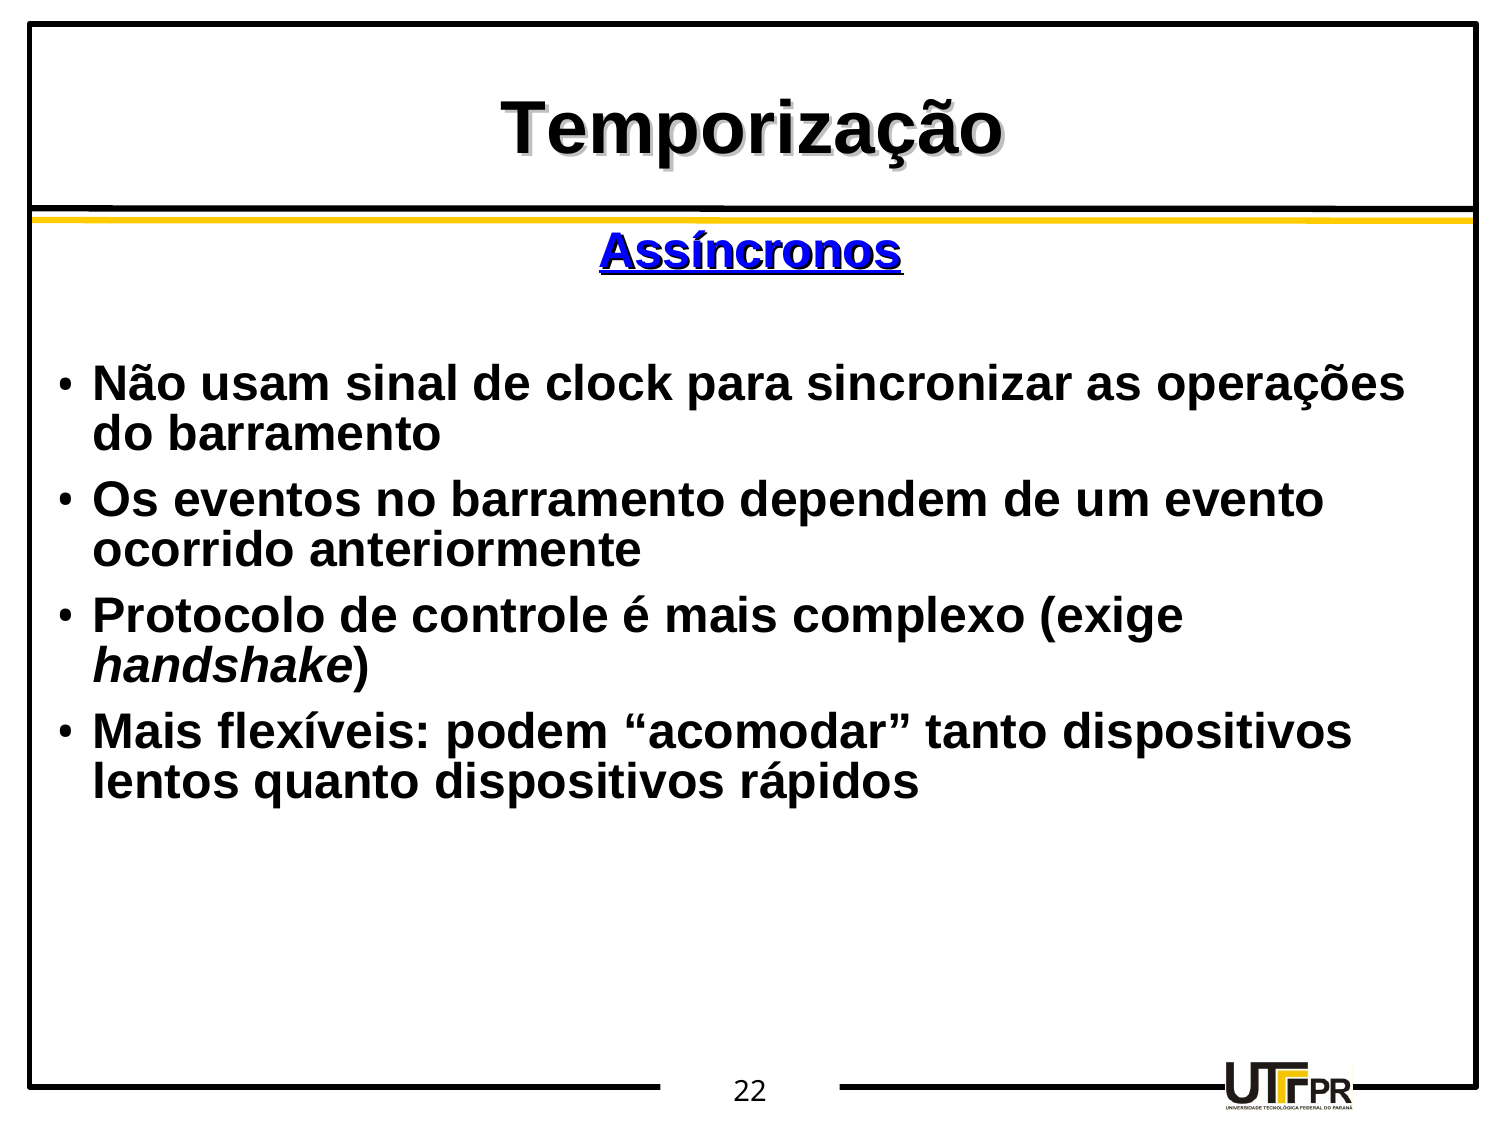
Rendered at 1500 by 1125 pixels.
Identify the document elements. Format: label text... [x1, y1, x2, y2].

list Assíncronos Não usam sinal de clock para sincronizar as operações do barramento Os eventos no barramento dependem de um evento ocorrido anteriormente Protocolo de controle é mais complexo (exige handshake) Mais flexíveis: podem “acomodar” tanto dispositivos lentos quanto dispositivos rápidos [41, 220, 1459, 1059]
picture [1225, 1062, 1353, 1110]
title Temporização [29, 85, 1477, 180]
